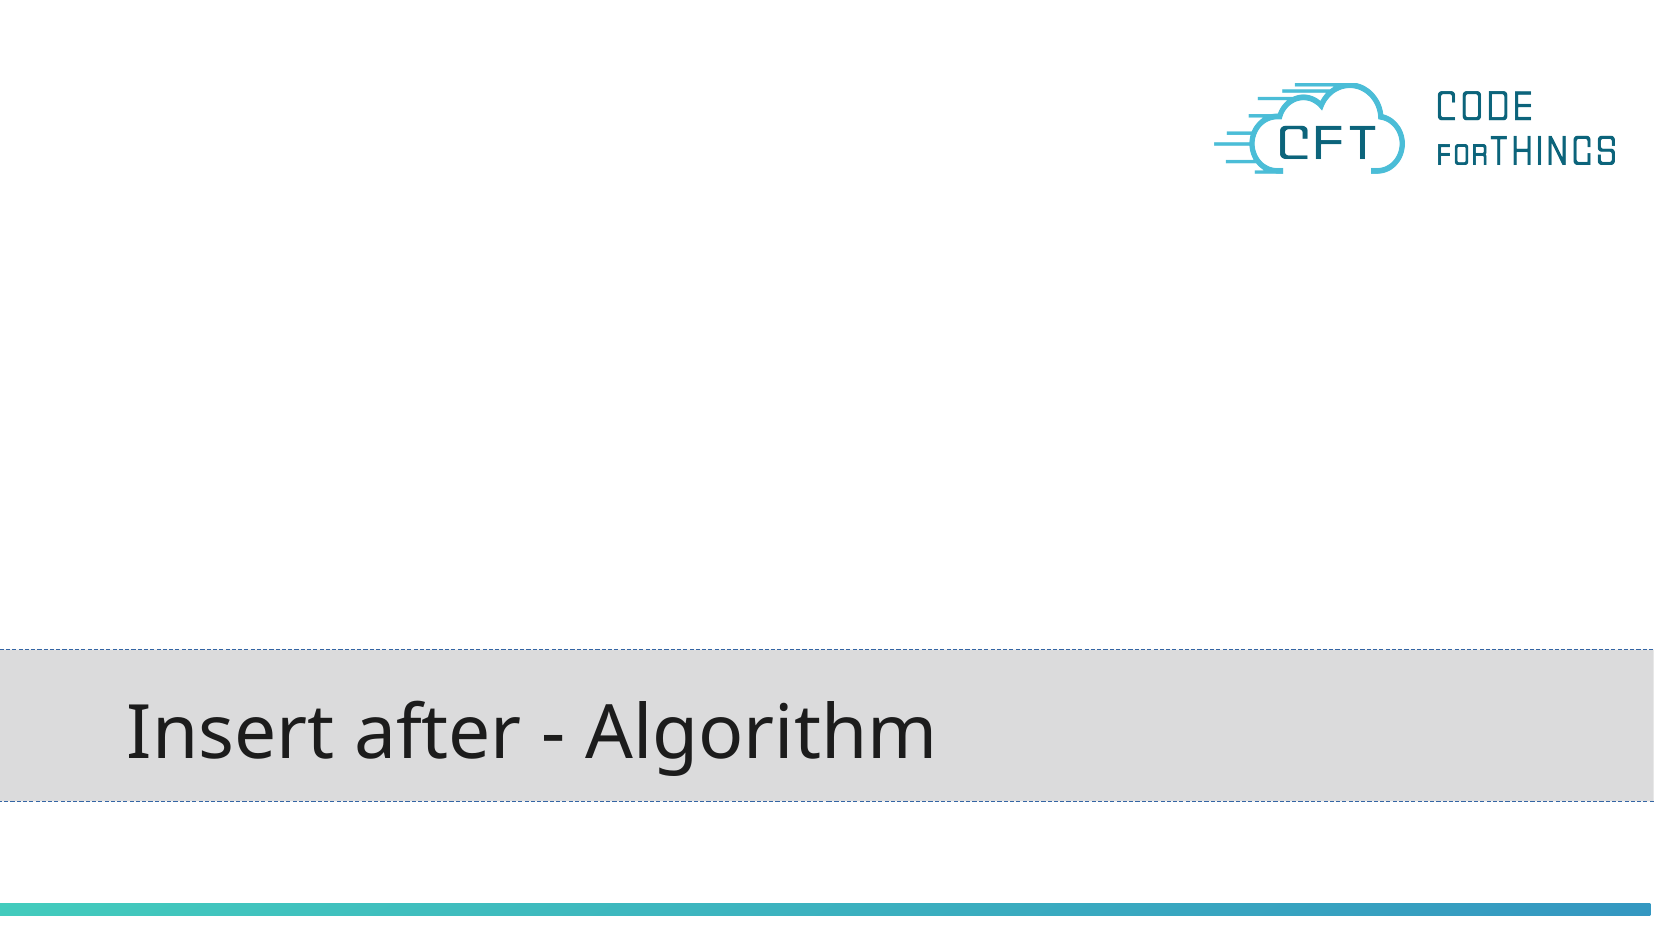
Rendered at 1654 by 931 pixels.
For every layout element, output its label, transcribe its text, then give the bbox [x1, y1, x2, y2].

picture [1214, 83, 1615, 174]
title Insert after - Algorithm [53, 626, 1630, 832]
